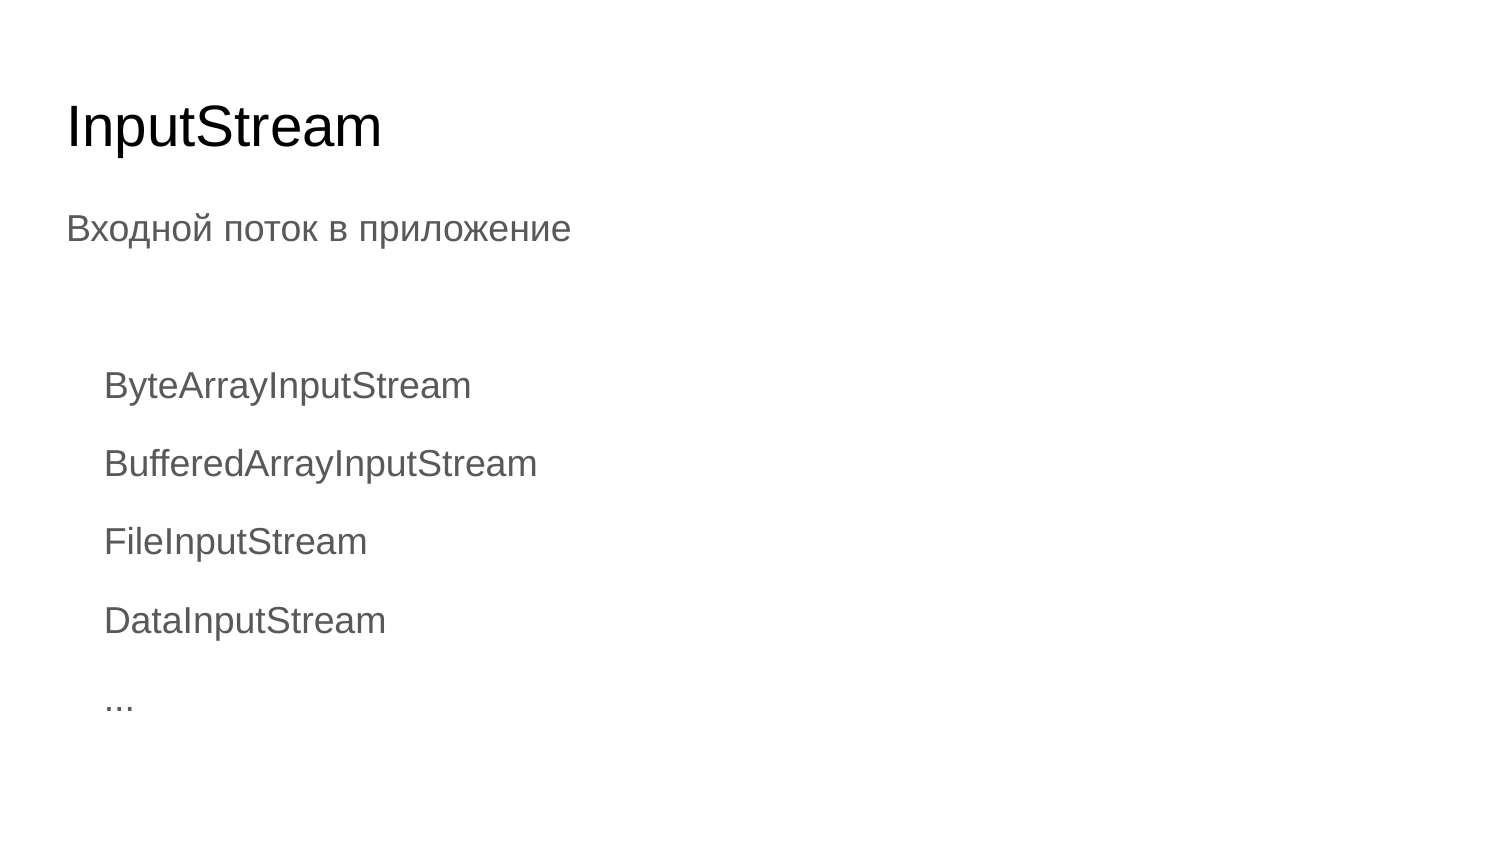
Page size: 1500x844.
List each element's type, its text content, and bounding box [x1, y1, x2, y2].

title InputStream [51, 72, 1449, 167]
list Входной поток в приложение ByteArrayInputStream BufferedArrayInputStream FileInputStream DataInputStream ... [51, 189, 1449, 750]
